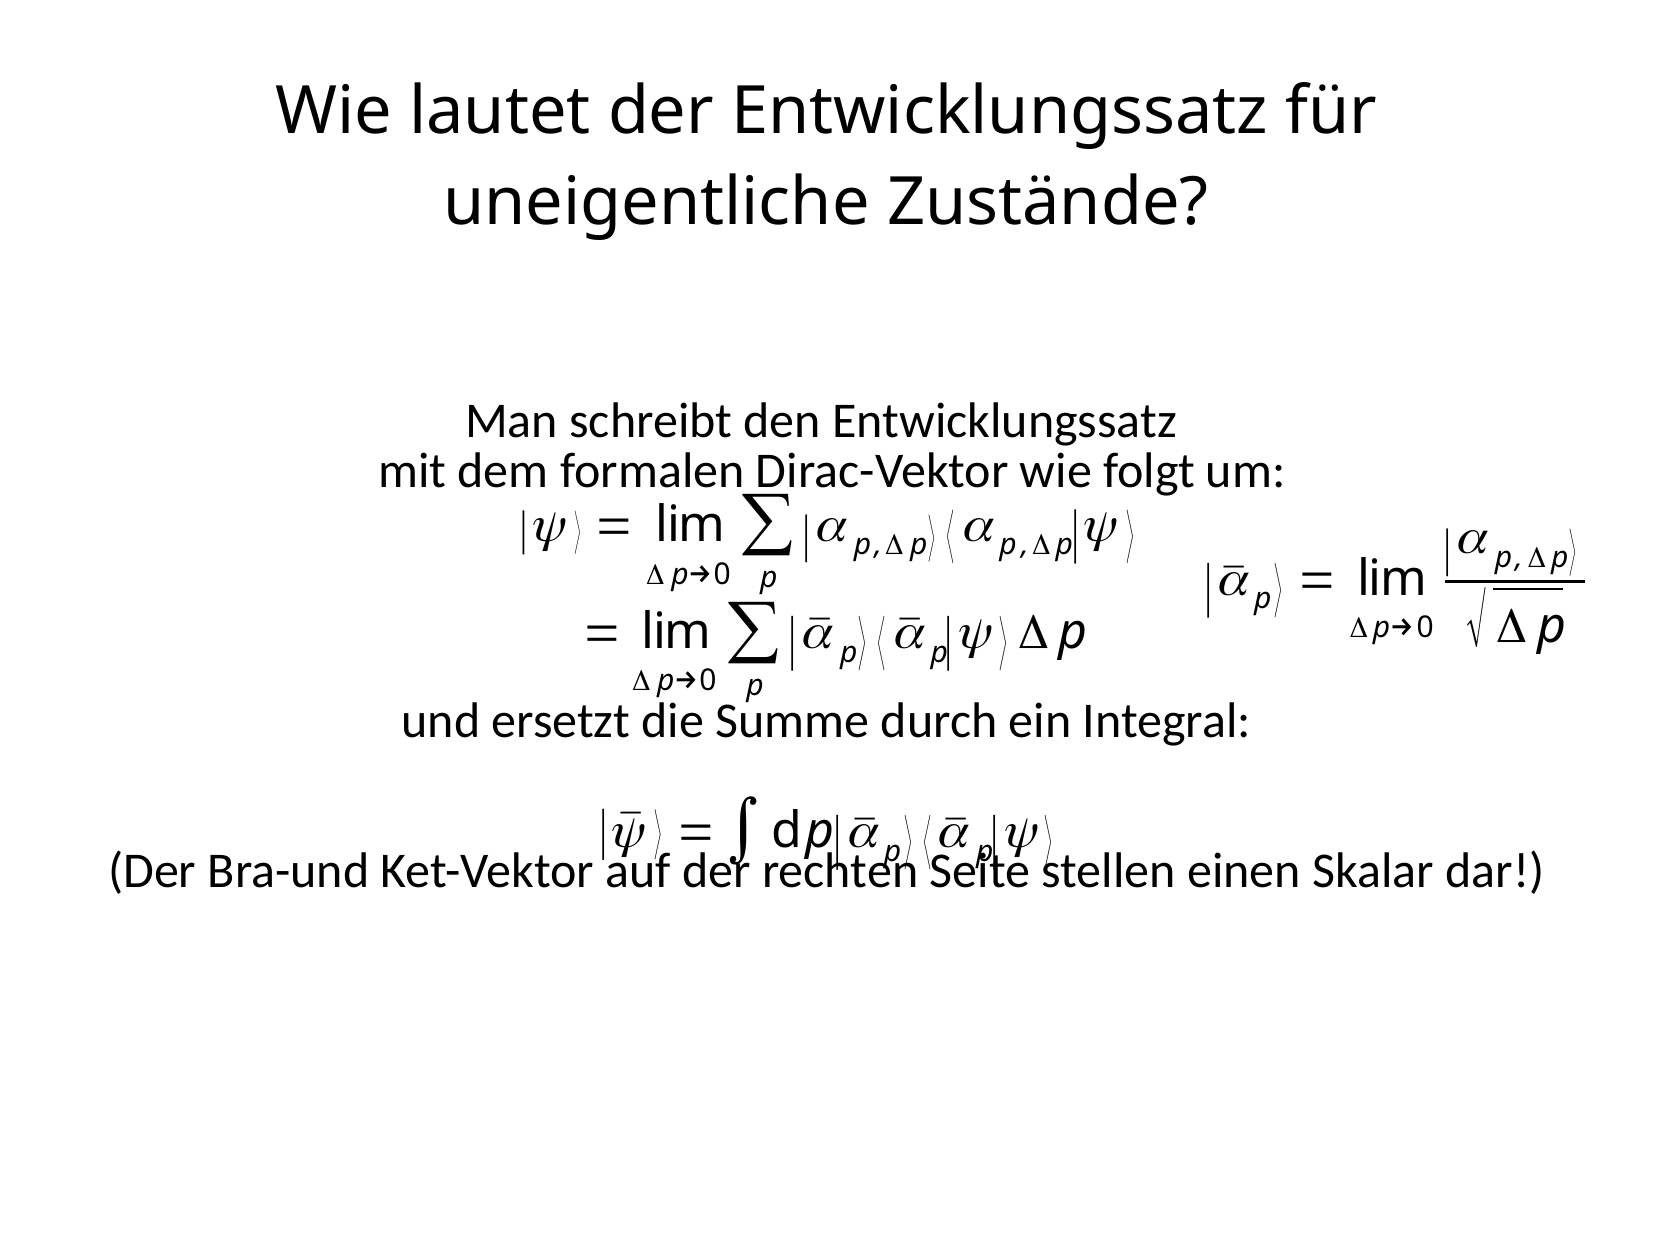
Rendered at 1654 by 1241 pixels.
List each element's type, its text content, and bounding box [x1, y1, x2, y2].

title Wie lautet der Entwicklungssatz für uneigentliche Zustände? [82, 49, 1571, 257]
chart [1194, 525, 1593, 656]
subtitle Man schreibt den Entwicklungssatz mit dem formalen Dirac-Vektor wie folgt um: und ersetzt die Summe durch ein Integral: (Der Bra-und Ket-Vektor auf der rechten Seite stellen einen Skalar dar!) [82, 290, 1571, 1010]
chart [590, 793, 1064, 873]
chart [510, 490, 1144, 703]
